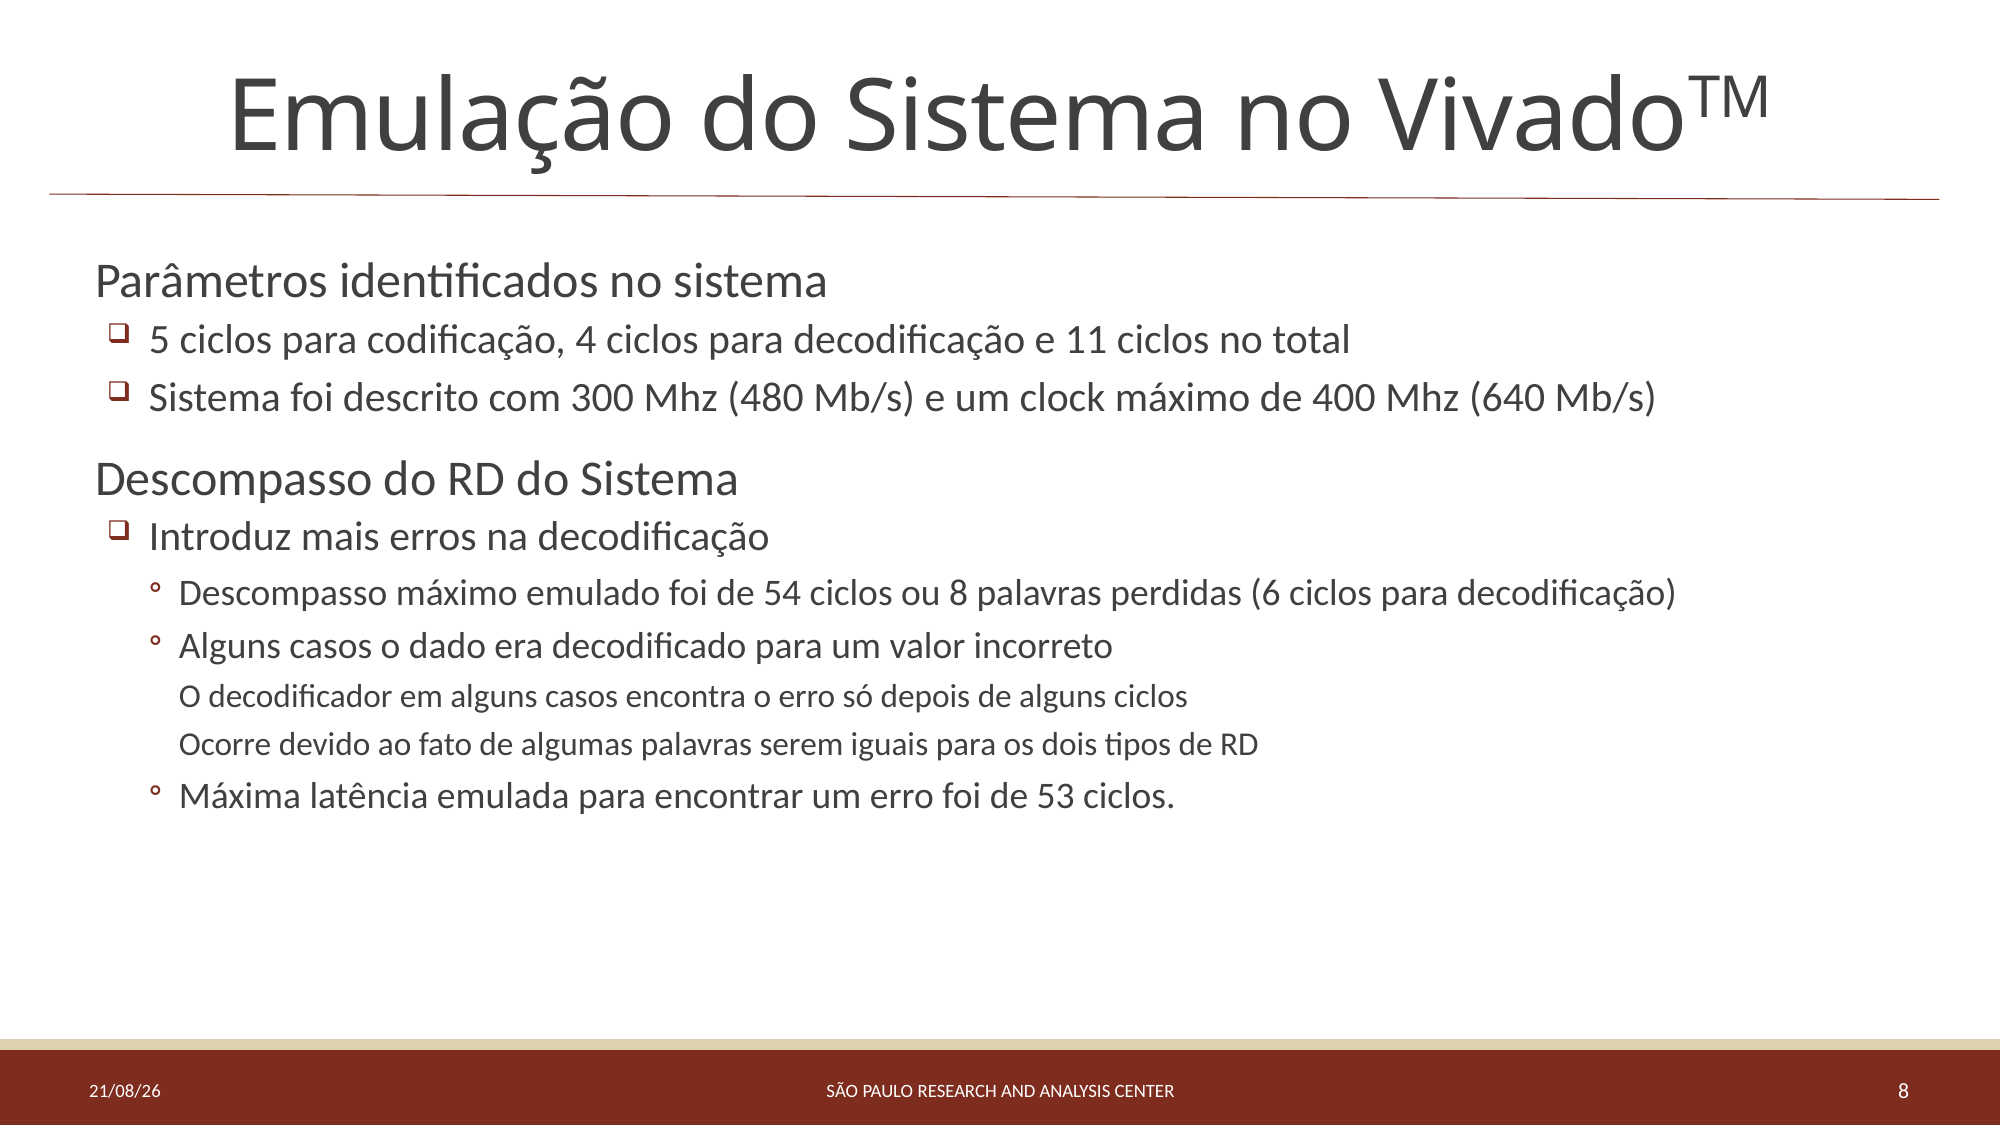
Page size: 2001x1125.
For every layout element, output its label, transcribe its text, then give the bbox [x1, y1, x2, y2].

list Parâmetros identificados no sistema 5 ciclos para codificação, 4 ciclos para decodificação e 11 ciclos no total Sistema foi descrito com 300 Mhz (480 Mb/s) e um clock máximo de 400 Mhz (640 Mb/s) Descompasso do RD do Sistema Introduz mais erros na decodificação Descompasso máximo emulado foi de 54 ciclos ou 8 palavras perdidas (6 ciclos para decodificação) Alguns casos o dado era decodificado para um valor incorreto O decodificador em alguns casos encontra o erro só depois de alguns ciclos Ocorre devido ao fato de algumas palavras serem iguais para os dois tipos de RD Máxima latência emulada para encontrar um erro foi de 53 ciclos. [74, 239, 1924, 1001]
footer São Paulo Research and Analysis Center [604, 1059, 1396, 1120]
title Emulação do Sistema no VivadoTM [74, 47, 1924, 179]
slide_number <número> [1708, 1059, 1925, 1120]
slide_number 27/11/17 [74, 1059, 480, 1120]
